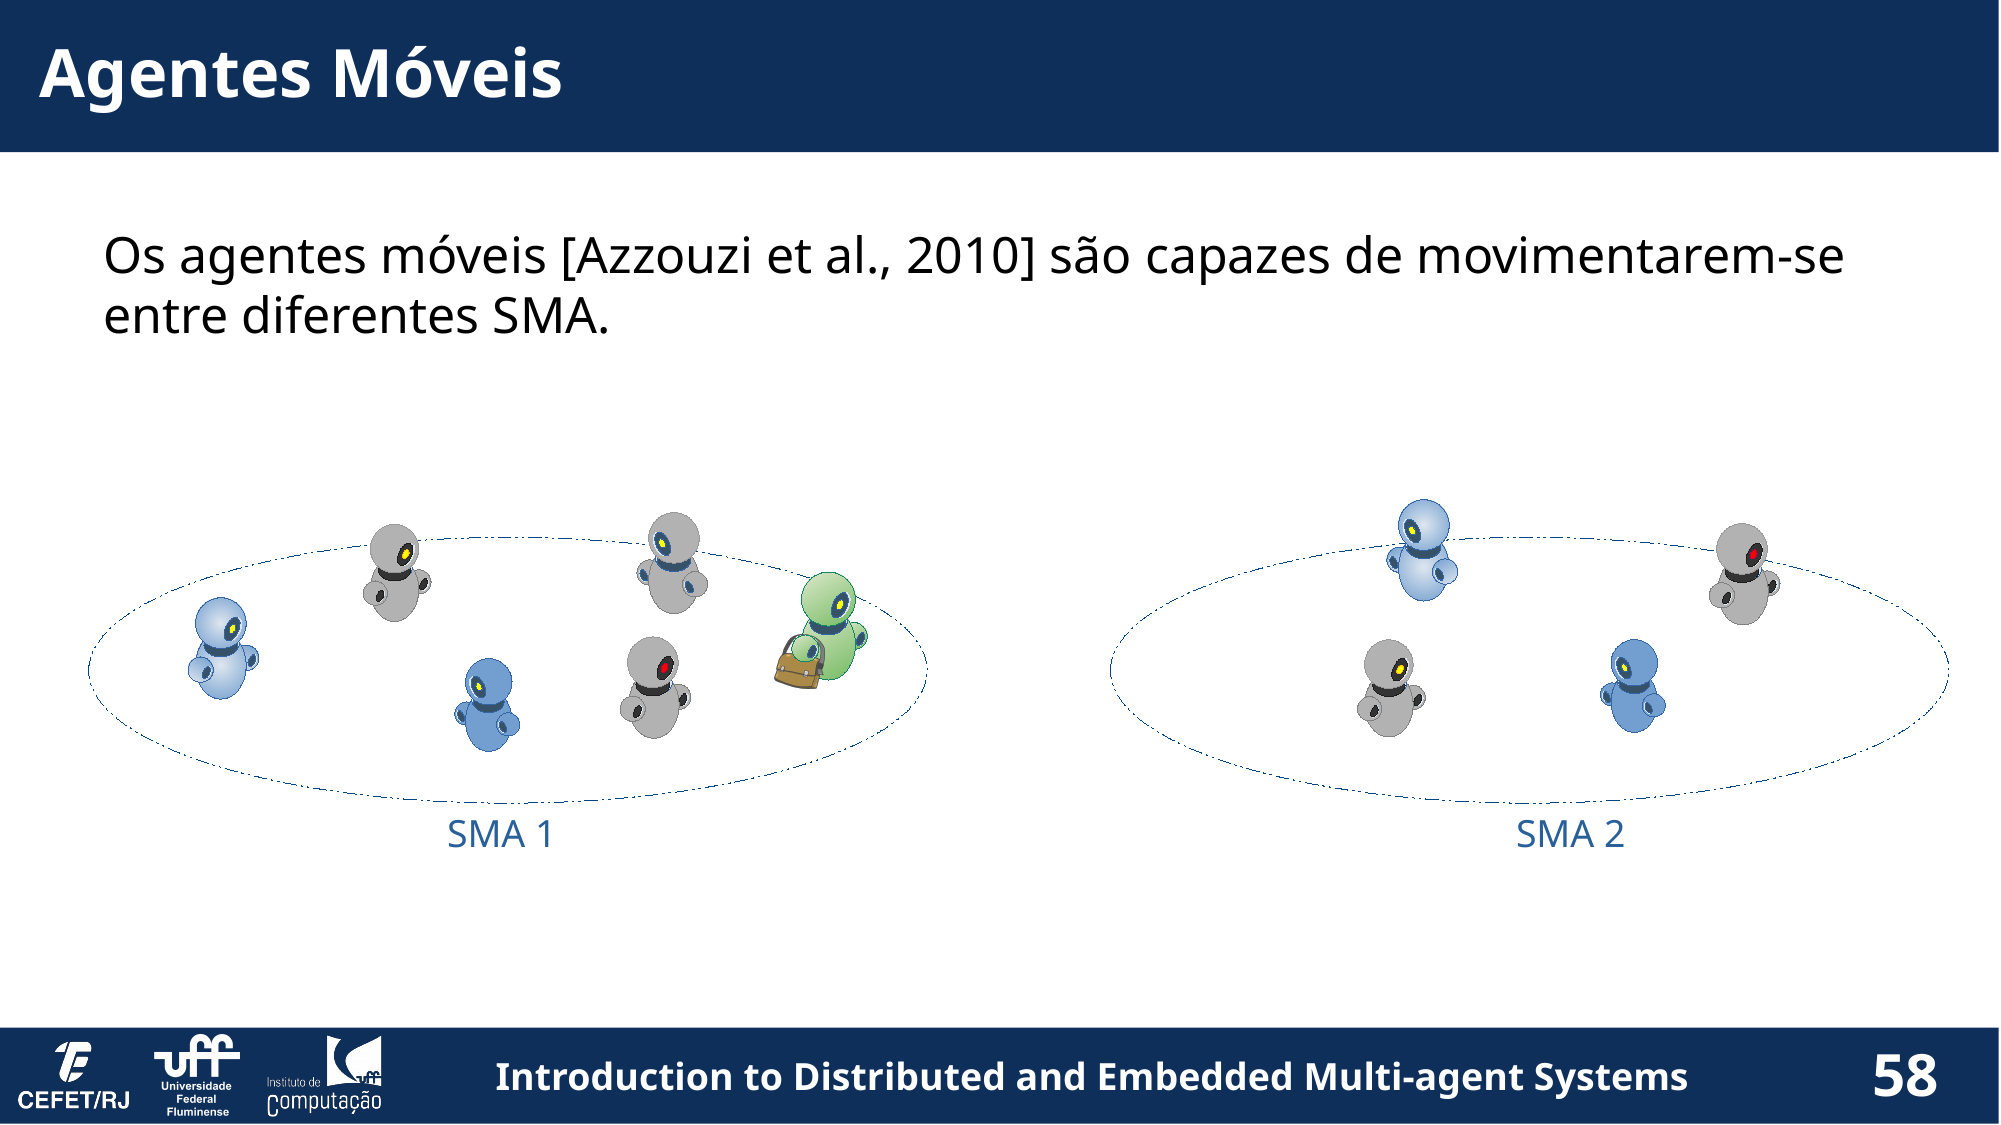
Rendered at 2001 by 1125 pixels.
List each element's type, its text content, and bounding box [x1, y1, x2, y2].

text_box [1386, 499, 1458, 602]
text_box [791, 572, 868, 681]
text_box Agentes Móveis [25, 23, 1999, 119]
text_box Os agentes móveis [Azzouzi et al., 2010] são capazes de movimentarem-se entre diferentes SMA. [88, 216, 1947, 352]
text_box SMA 2 [1393, 803, 1748, 863]
text_box [1357, 639, 1426, 737]
picture [153, 1033, 241, 1121]
picture [774, 634, 825, 689]
text_box [1709, 523, 1781, 625]
text_box [188, 597, 259, 700]
text_box [620, 636, 691, 739]
text_box [363, 524, 432, 622]
text_box [636, 512, 708, 614]
picture [18, 1021, 129, 1125]
picture [265, 1033, 383, 1117]
text_box [454, 658, 520, 752]
text_box [1600, 639, 1666, 733]
text_box SMA 1 [324, 803, 680, 863]
